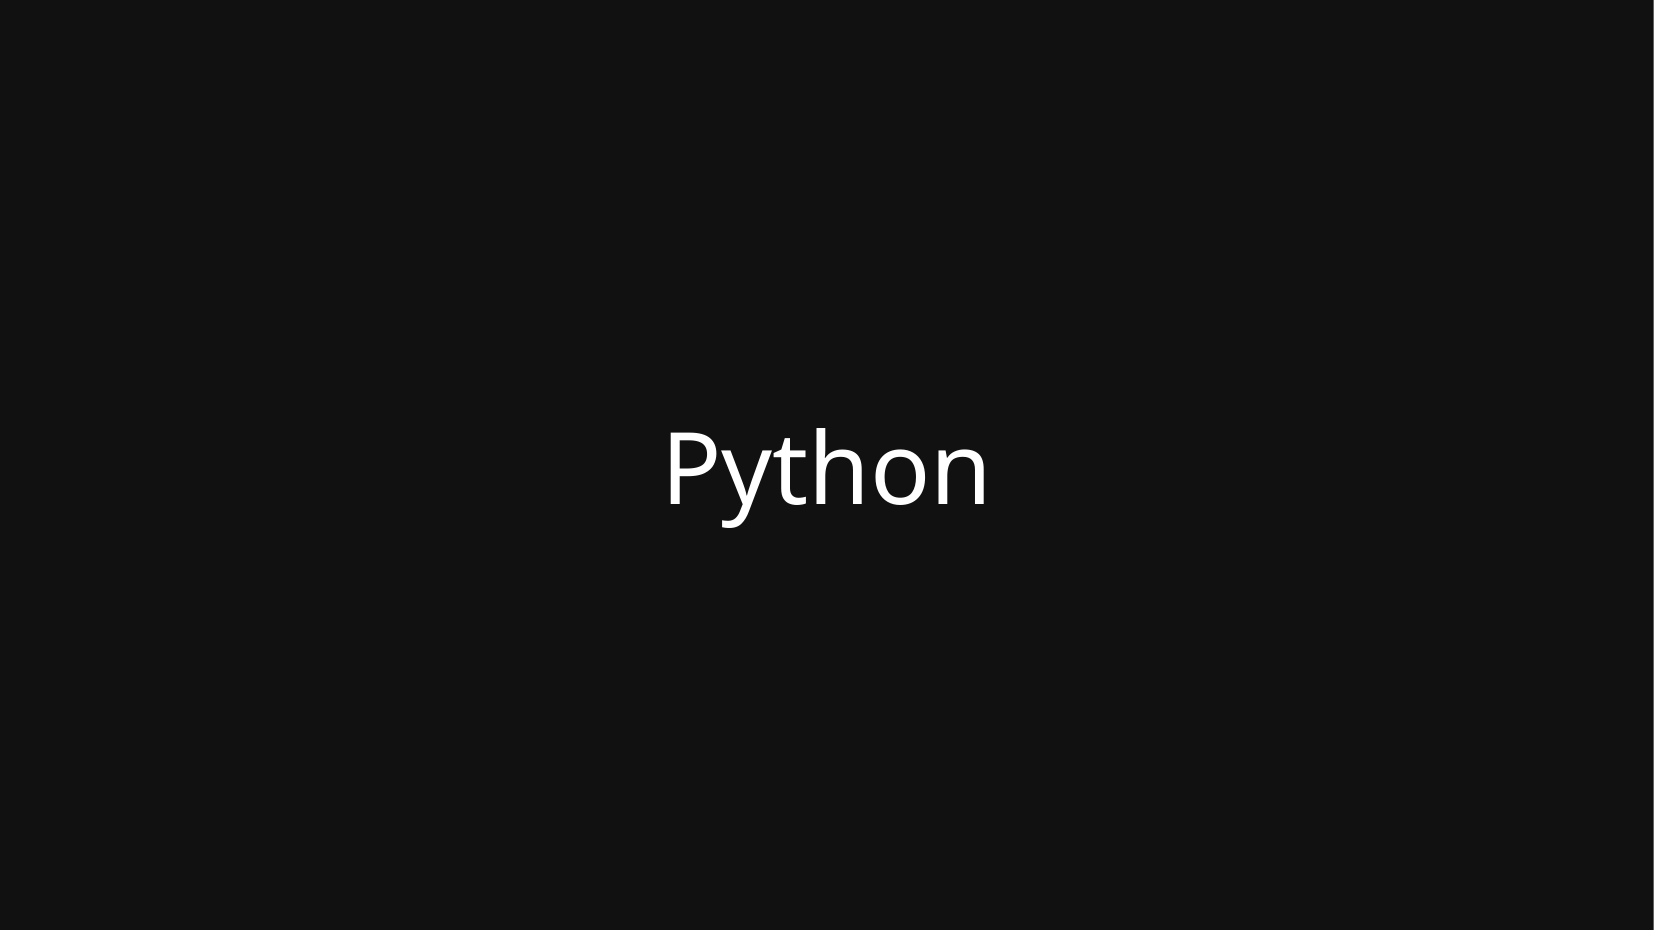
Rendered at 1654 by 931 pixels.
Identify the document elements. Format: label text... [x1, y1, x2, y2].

title Python [56, 388, 1598, 542]
